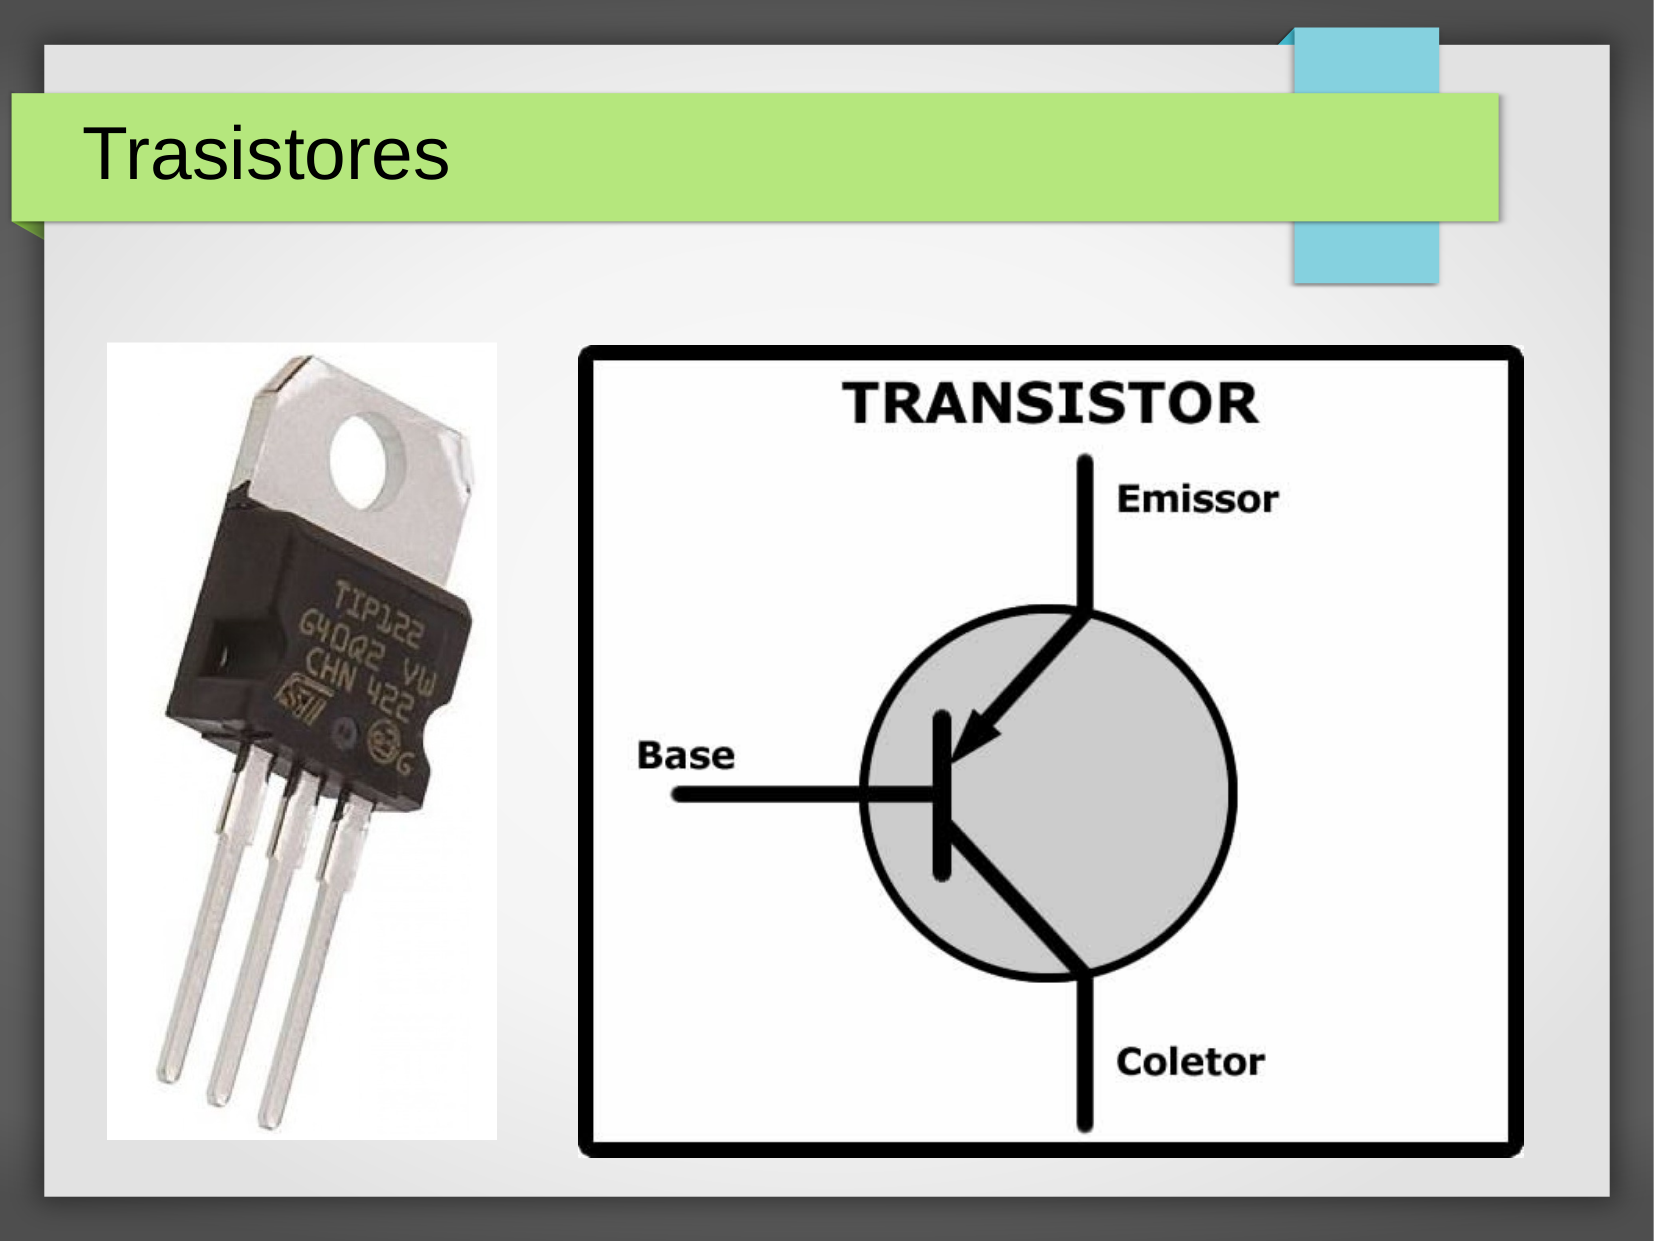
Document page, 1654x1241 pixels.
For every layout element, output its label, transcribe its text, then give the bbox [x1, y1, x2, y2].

picture [0, 0, 1654, 1241]
title Trasistores [82, 94, 1264, 213]
